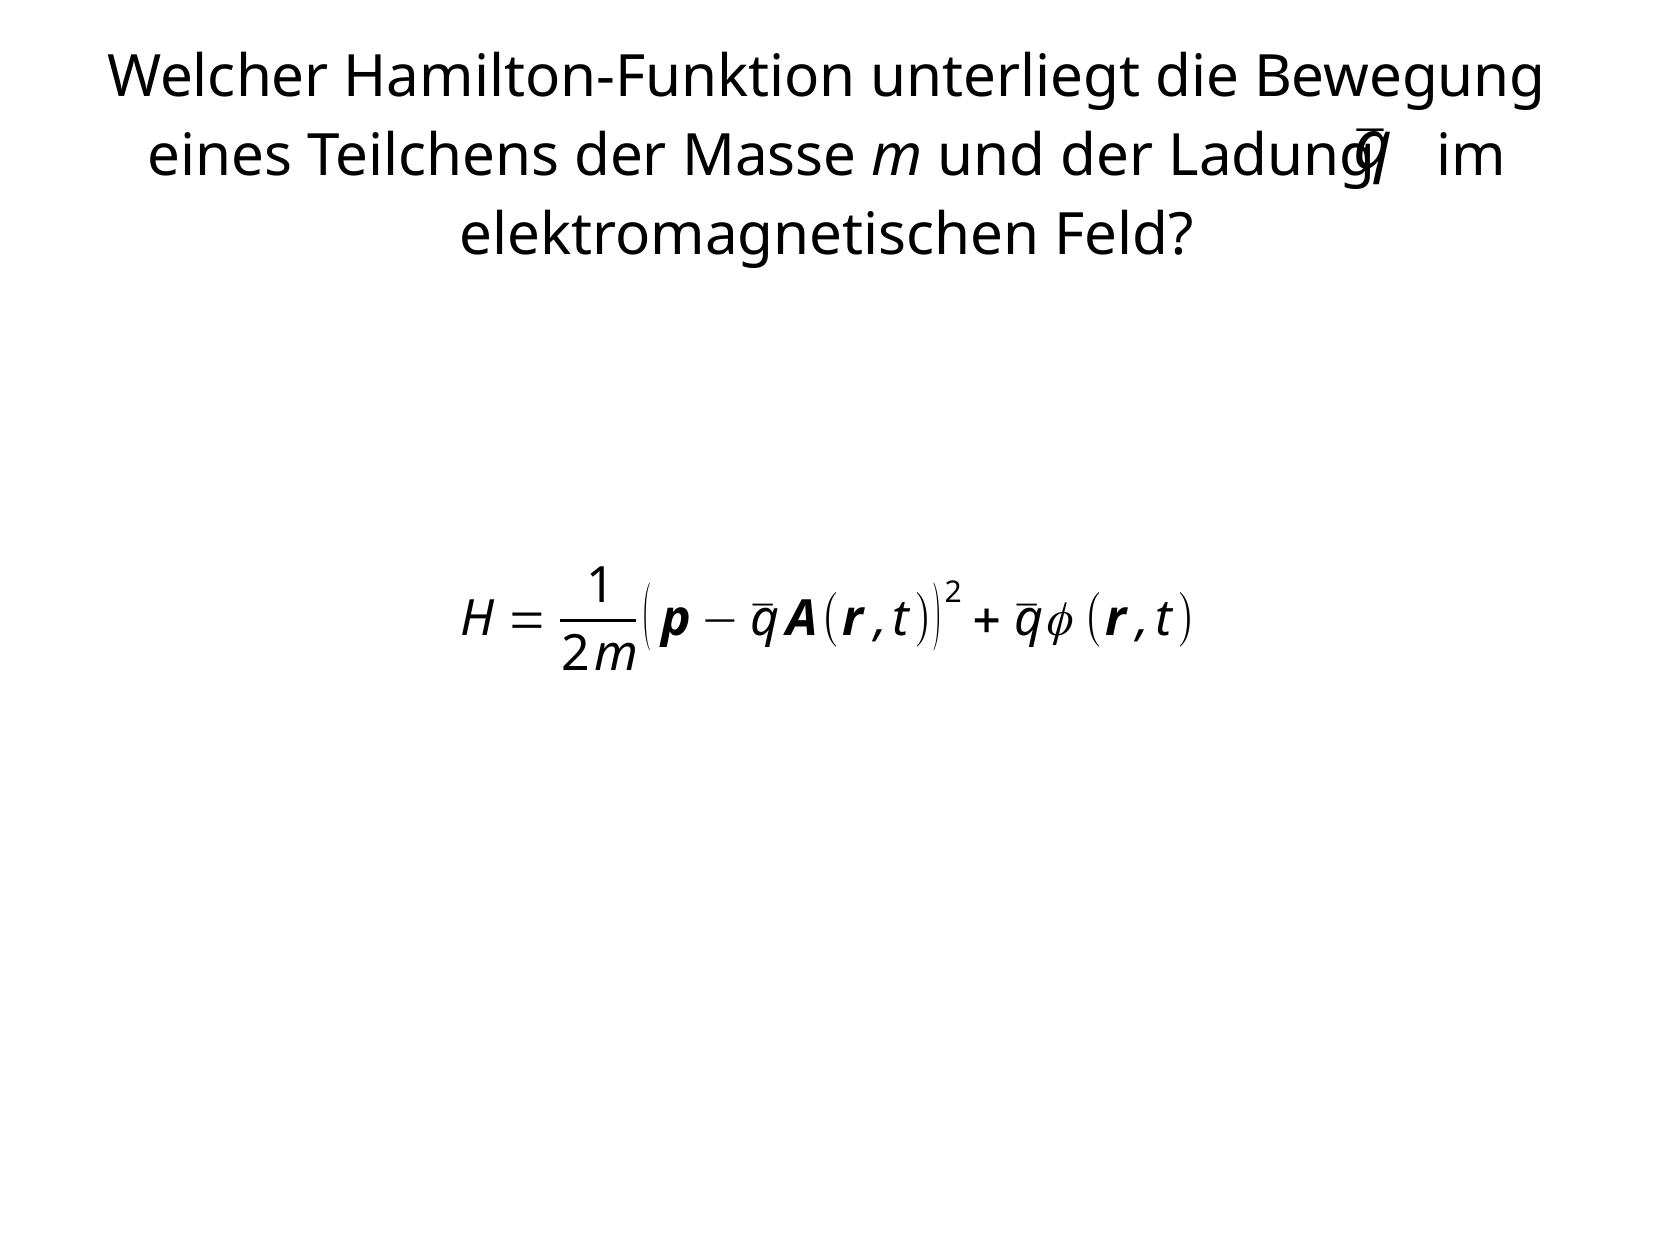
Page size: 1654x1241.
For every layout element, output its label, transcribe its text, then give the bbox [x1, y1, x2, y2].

chart [453, 555, 1200, 685]
title Welcher Hamilton-Funktion unterliegt die Bewegung eines Teilchens der Masse m und der Ladung im elektromagnetischen Feld? [82, 13, 1571, 293]
chart [1344, 105, 1397, 188]
